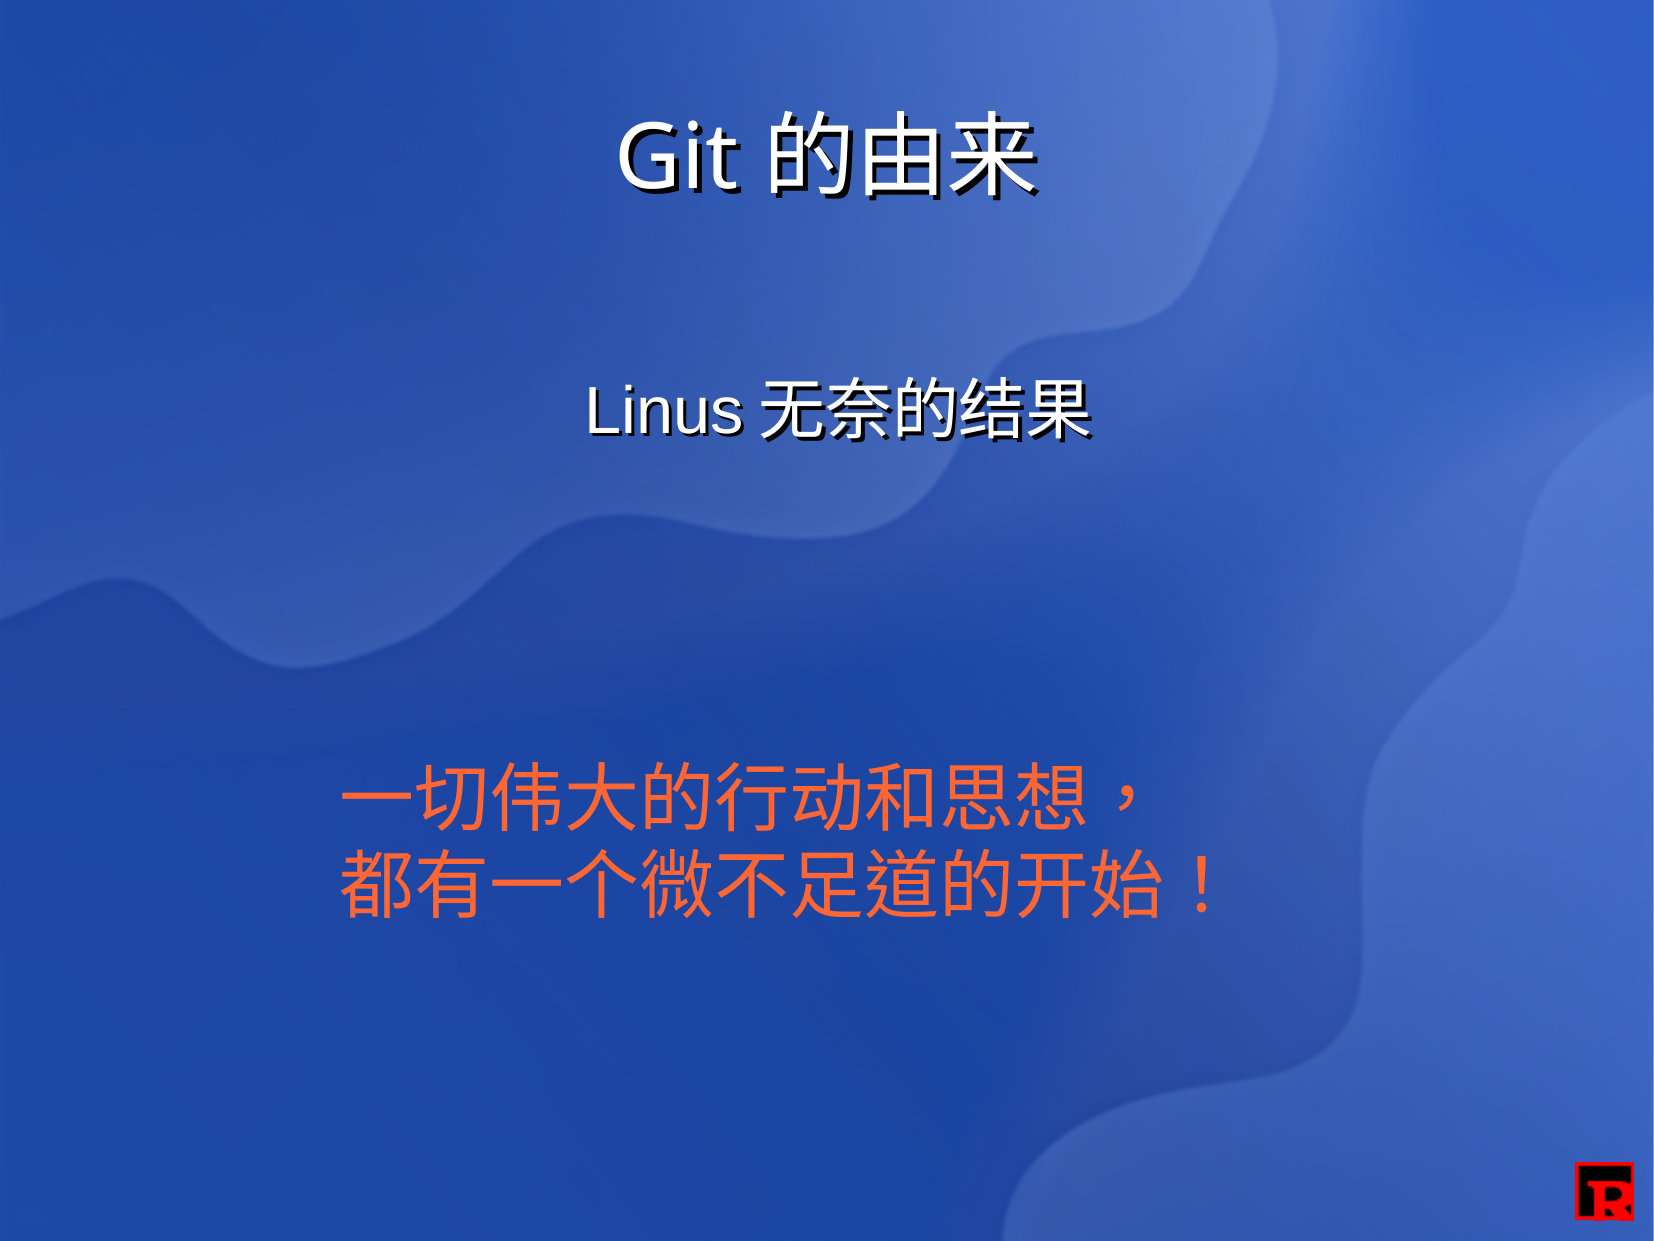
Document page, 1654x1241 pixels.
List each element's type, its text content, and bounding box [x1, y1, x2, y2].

picture [0, 0, 1654, 1241]
title Git的由来 [82, 49, 1571, 257]
subtitle Linus无奈的结果 [82, 290, 1571, 526]
text_box 一切伟大的行动和思想， 都有一个微不足道的开始！ [324, 748, 1255, 938]
